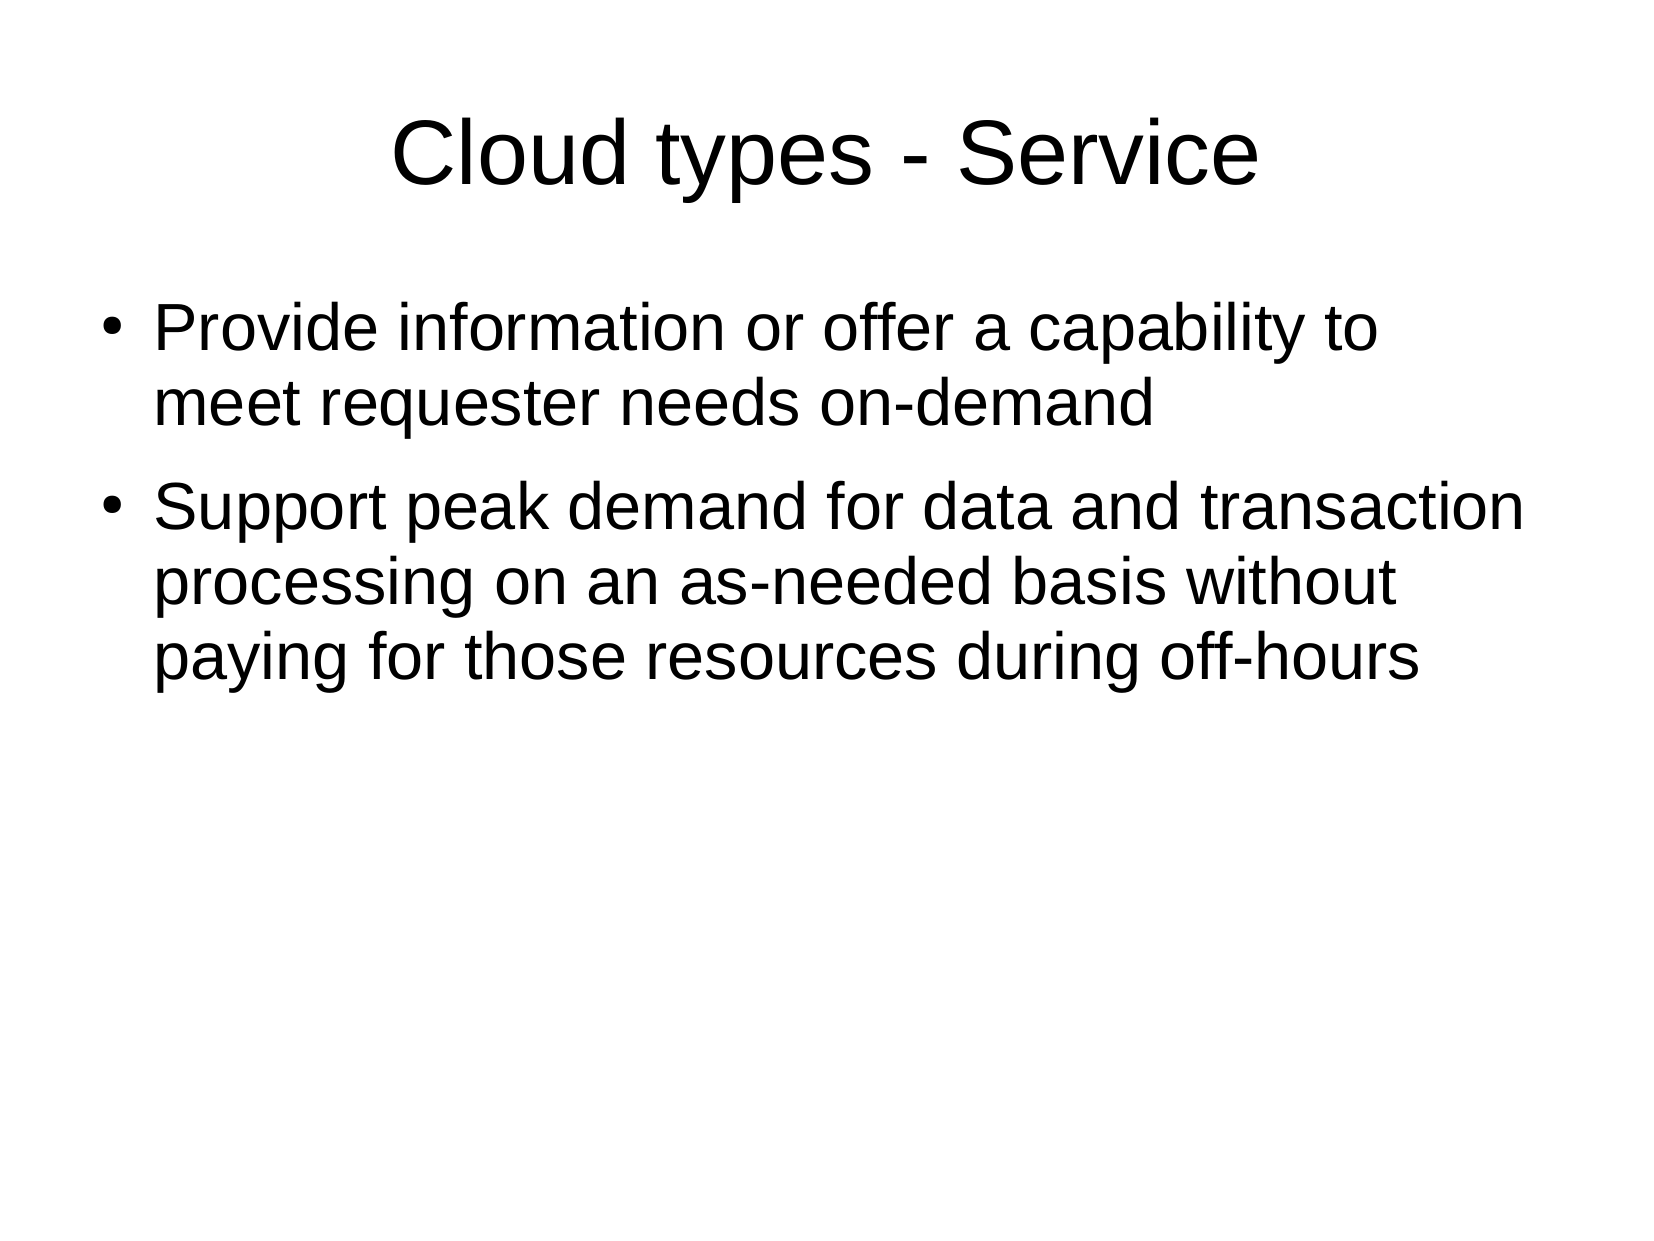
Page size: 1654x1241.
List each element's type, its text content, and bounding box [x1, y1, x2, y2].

list Provide information or offer a capability to meet requester needs on-demand Support peak demand for data and transaction processing on an as-needed basis without paying for those resources during off-hours [82, 290, 1538, 1010]
title Cloud types - Service [82, 49, 1571, 257]
